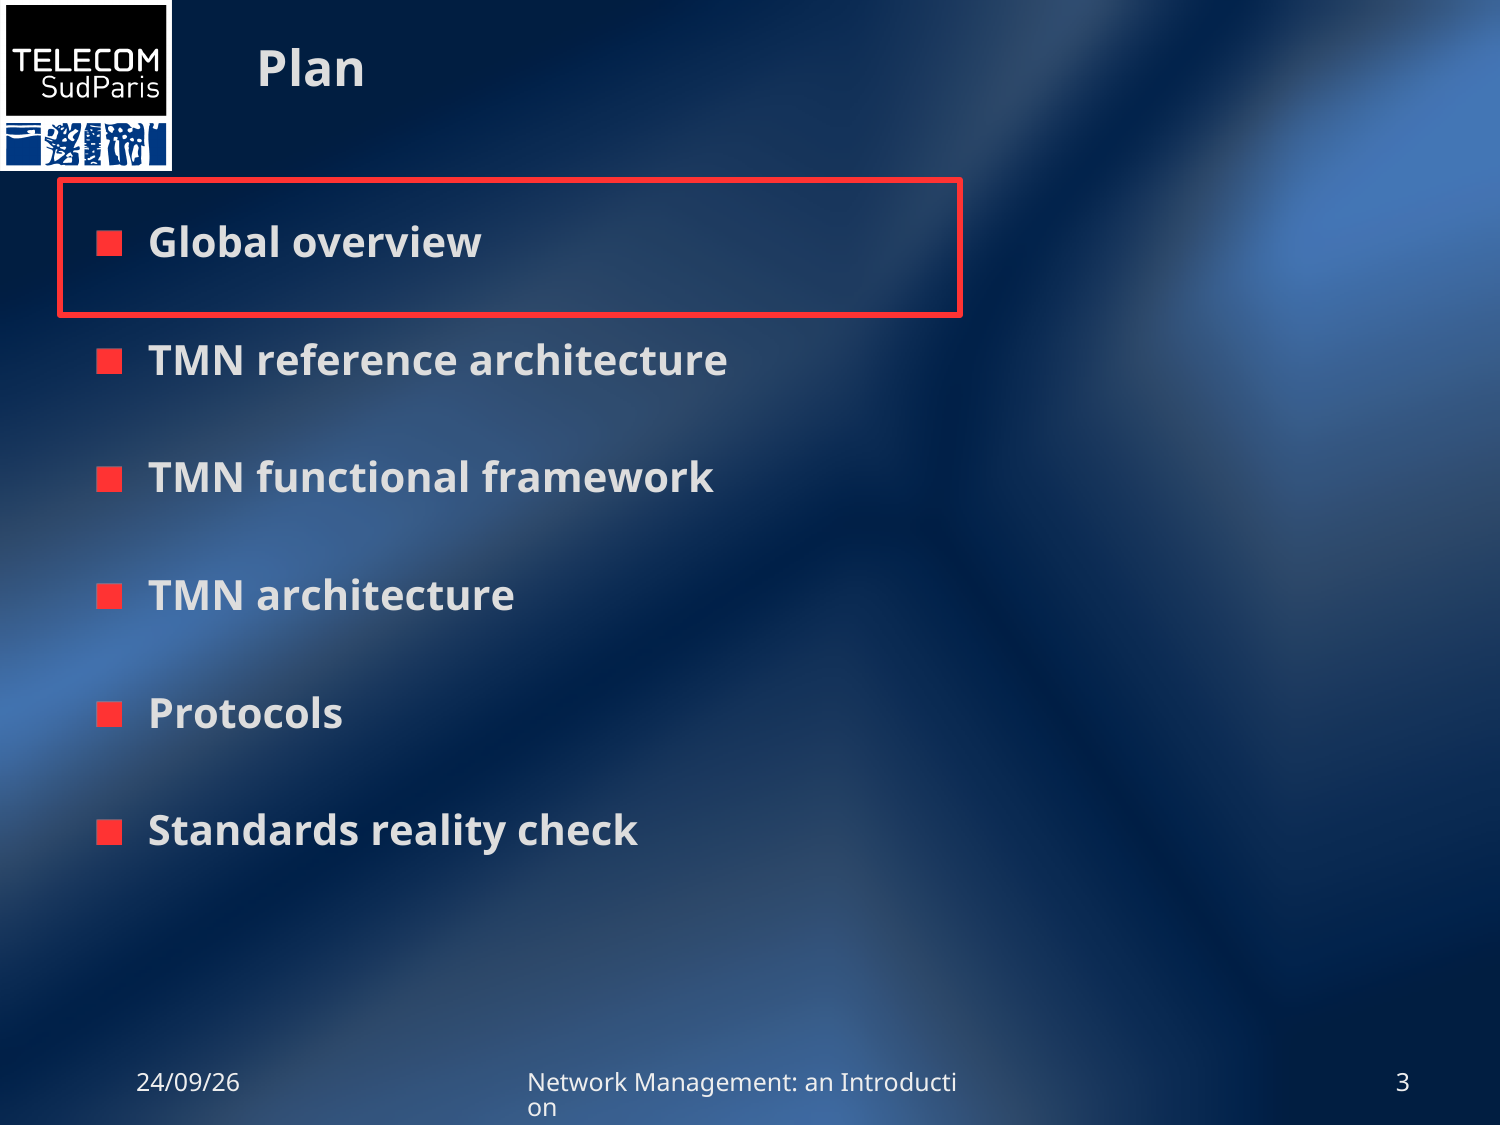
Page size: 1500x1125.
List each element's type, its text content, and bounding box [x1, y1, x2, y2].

picture [0, 0, 1500, 1125]
title Plan [242, 7, 1436, 126]
list Global overview TMN reference architecture TMN functional framework TMN architecture Protocols Standards reality check [76, 207, 1427, 977]
list Global overview TMN reference architecture TMN functional framework TMN architecture Protocols Standards reality check [76, 207, 957, 312]
